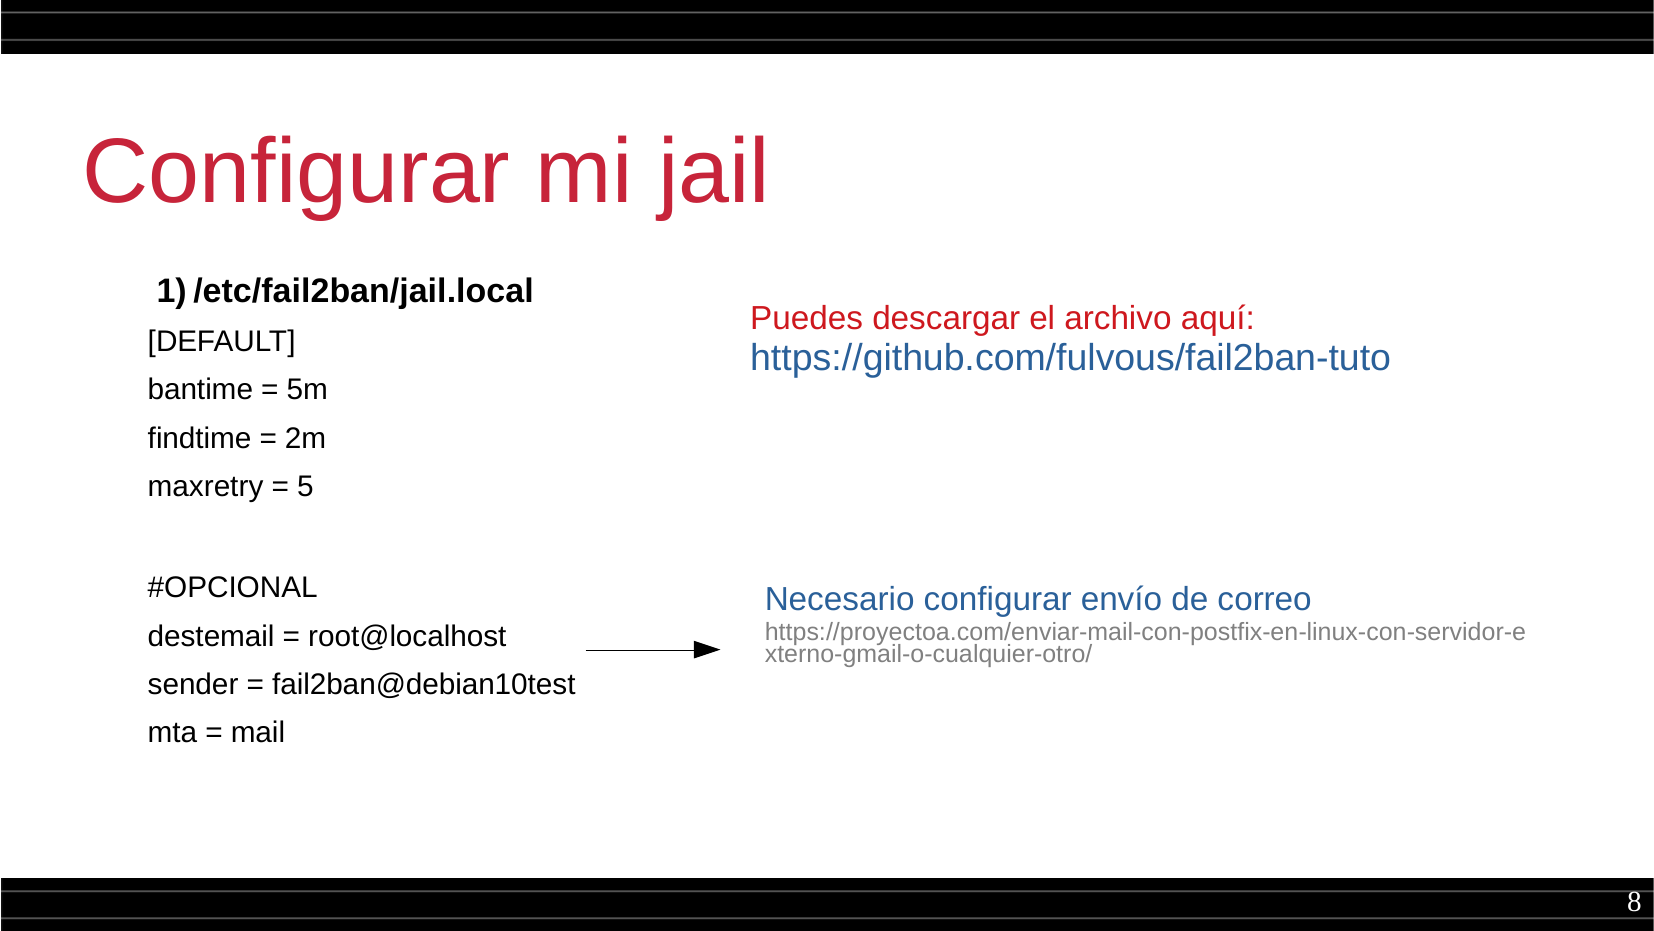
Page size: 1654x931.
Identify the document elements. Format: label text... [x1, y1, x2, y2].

list /etc/fail2ban/jail.local [DEFAULT] bantime = 5m findtime = 2m maxretry = 5 #OPCIONAL destemail = root@localhost sender = fail2ban@debian10test mta = mail [147, 271, 810, 758]
picture [1, 878, 1654, 931]
text_box Necesario configurar envío de correo https://proyectoa.com/enviar-mail-con-postfix-en-linux-con-servidor-externo-gmail-o-cualquier-otro/ [750, 573, 1548, 756]
text_box Puedes descargar el archivo aquí: https://github.com/fulvous/fail2ban-tuto [735, 292, 1504, 475]
picture [1, 0, 1654, 54]
title Configurar mi jail [82, 92, 1571, 249]
